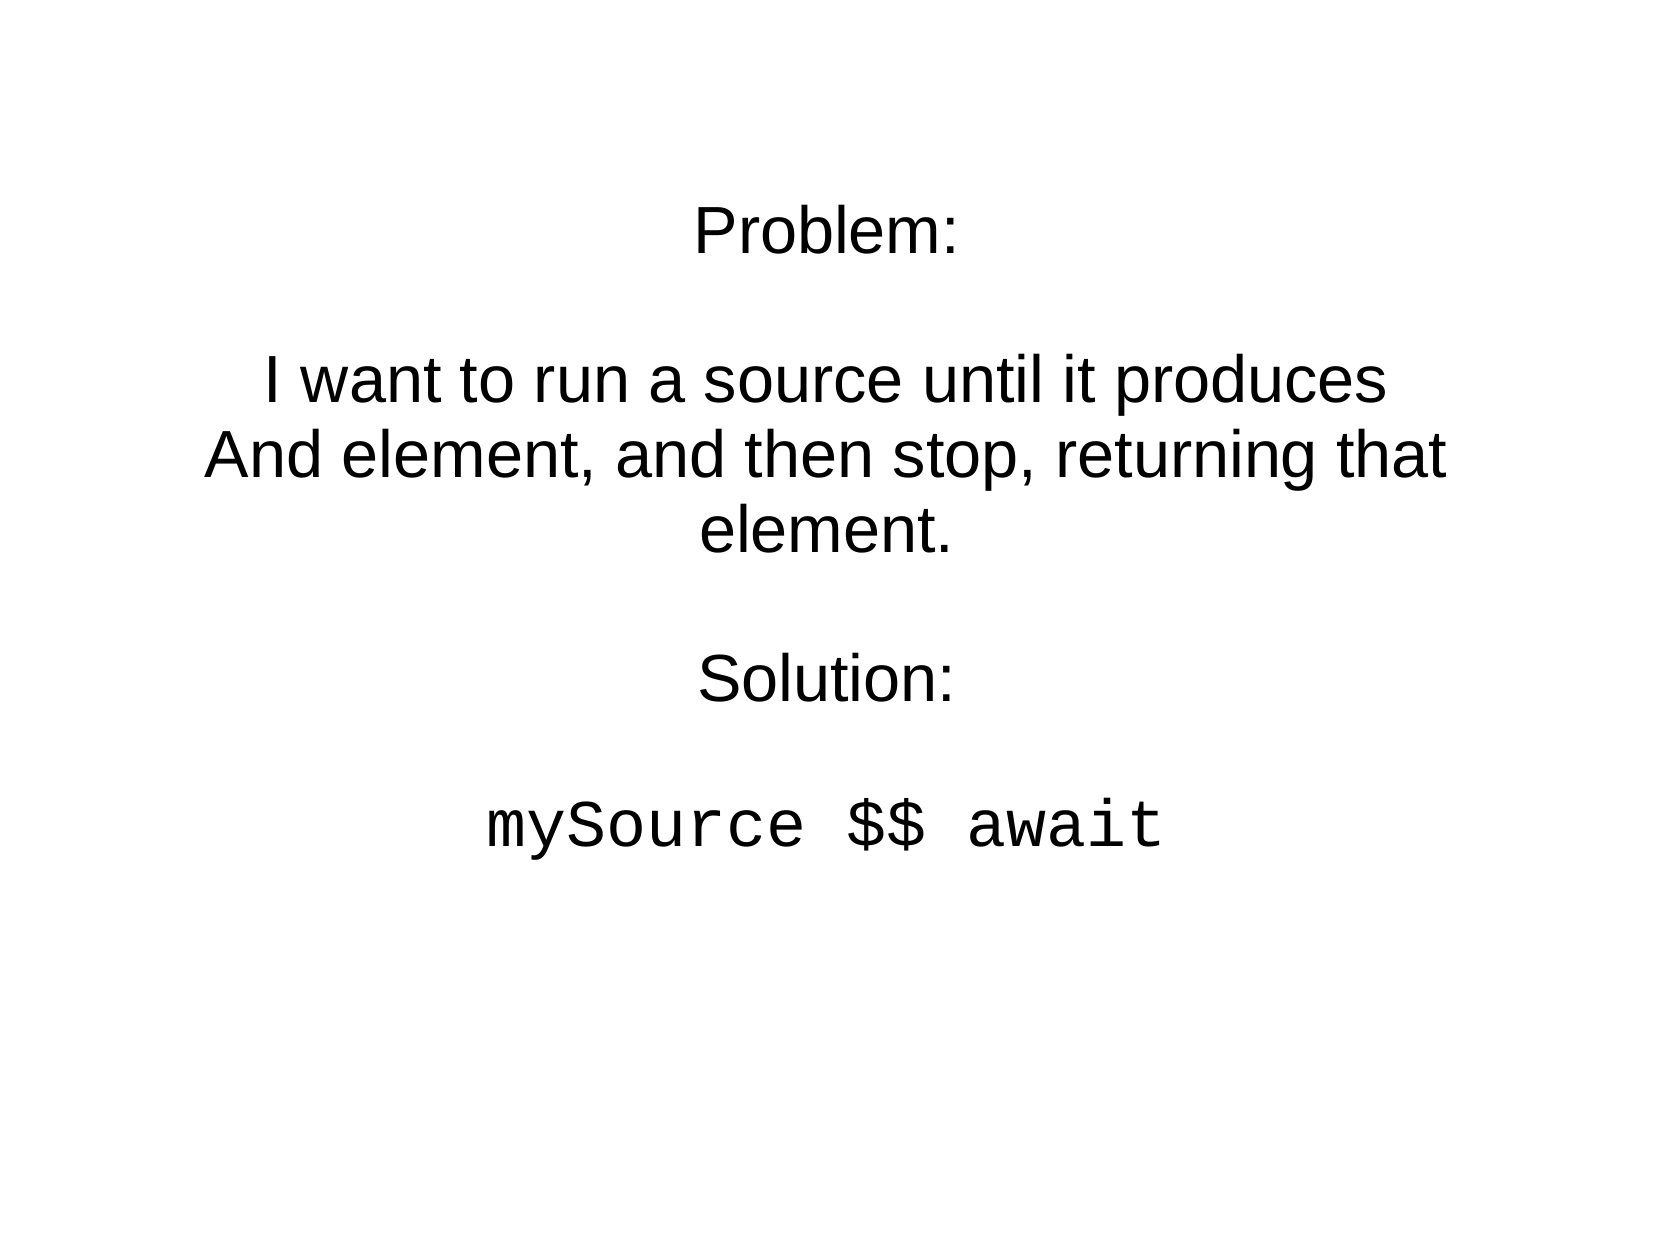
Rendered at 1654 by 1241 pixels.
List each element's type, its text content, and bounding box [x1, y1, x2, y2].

subtitle Problem: I want to run a source until it produces And element, and then stop, returning that element. Solution: mySource $$ await [82, 49, 1571, 1010]
